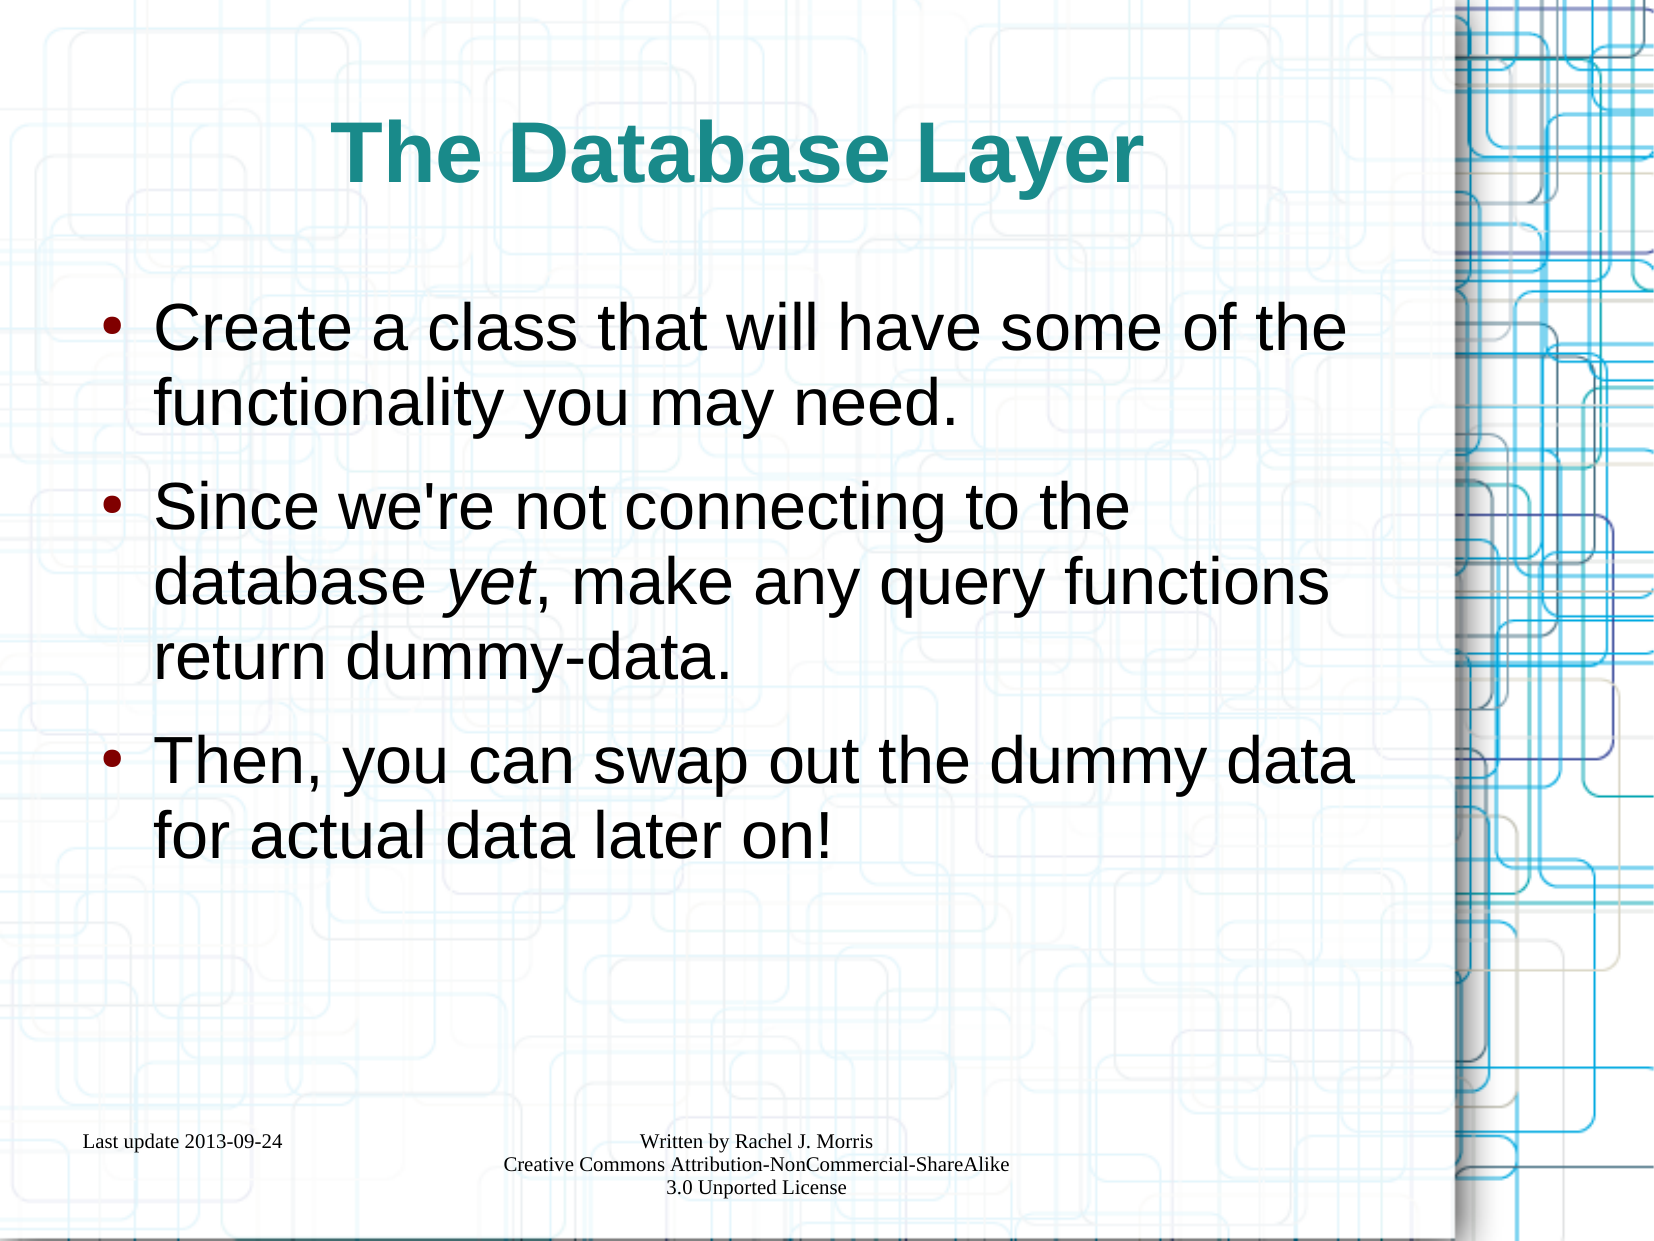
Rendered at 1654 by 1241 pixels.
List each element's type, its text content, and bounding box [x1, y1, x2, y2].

title The Database Layer [59, 49, 1418, 257]
picture [0, 0, 1654, 1241]
list Create a class that will have some of the functionality you may need. Since we're not connecting to the database yet, make any query functions return dummy-data. Then, you can swap out the dummy data for actual data later on! [82, 290, 1418, 1010]
